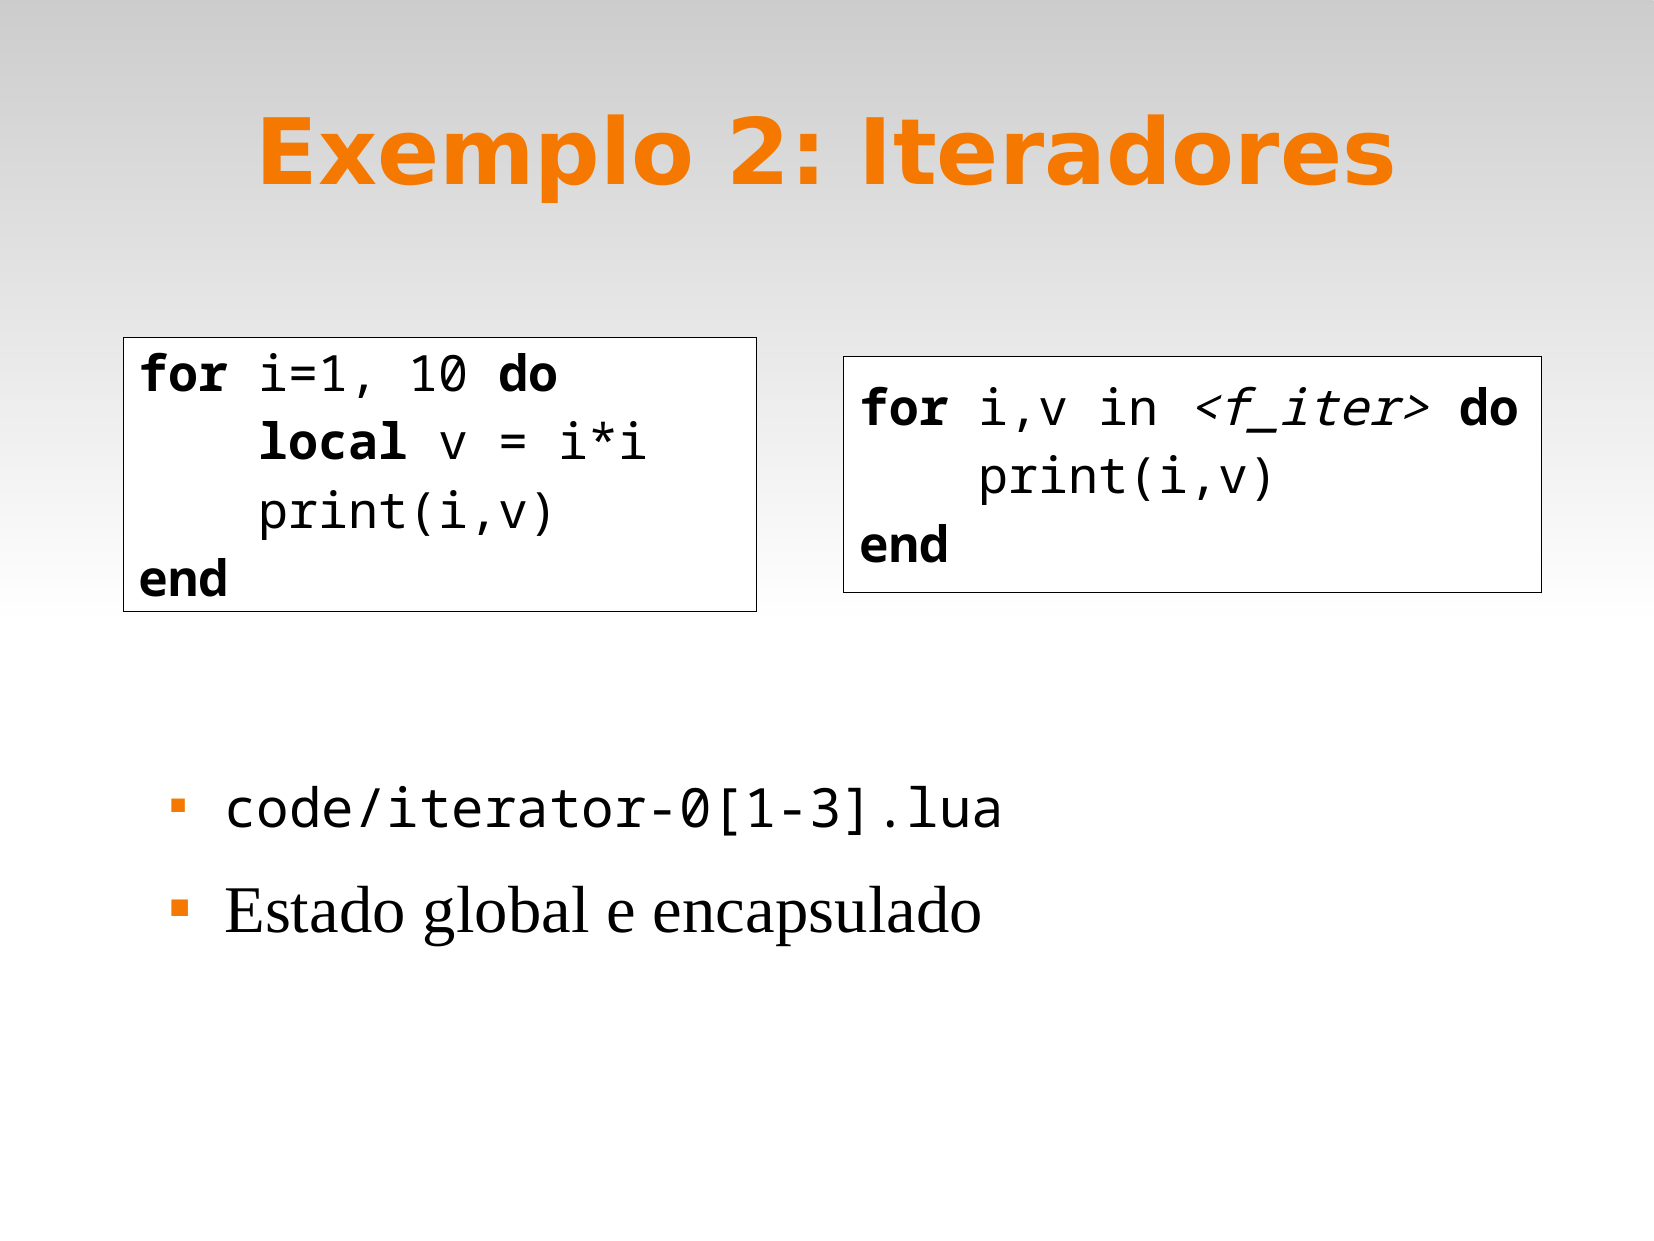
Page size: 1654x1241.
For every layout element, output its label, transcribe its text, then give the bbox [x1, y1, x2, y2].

list code/iterator-0[1-3].lua Estado global e encapsulado [82, 769, 1571, 942]
text_box for i=1, 10 do local v = i*i print(i,v) end [123, 356, 757, 593]
text_box for i,v in <f_iter> do print(i,v) end [843, 356, 1542, 593]
title Exemplo 2: Iteradores [82, 49, 1571, 257]
